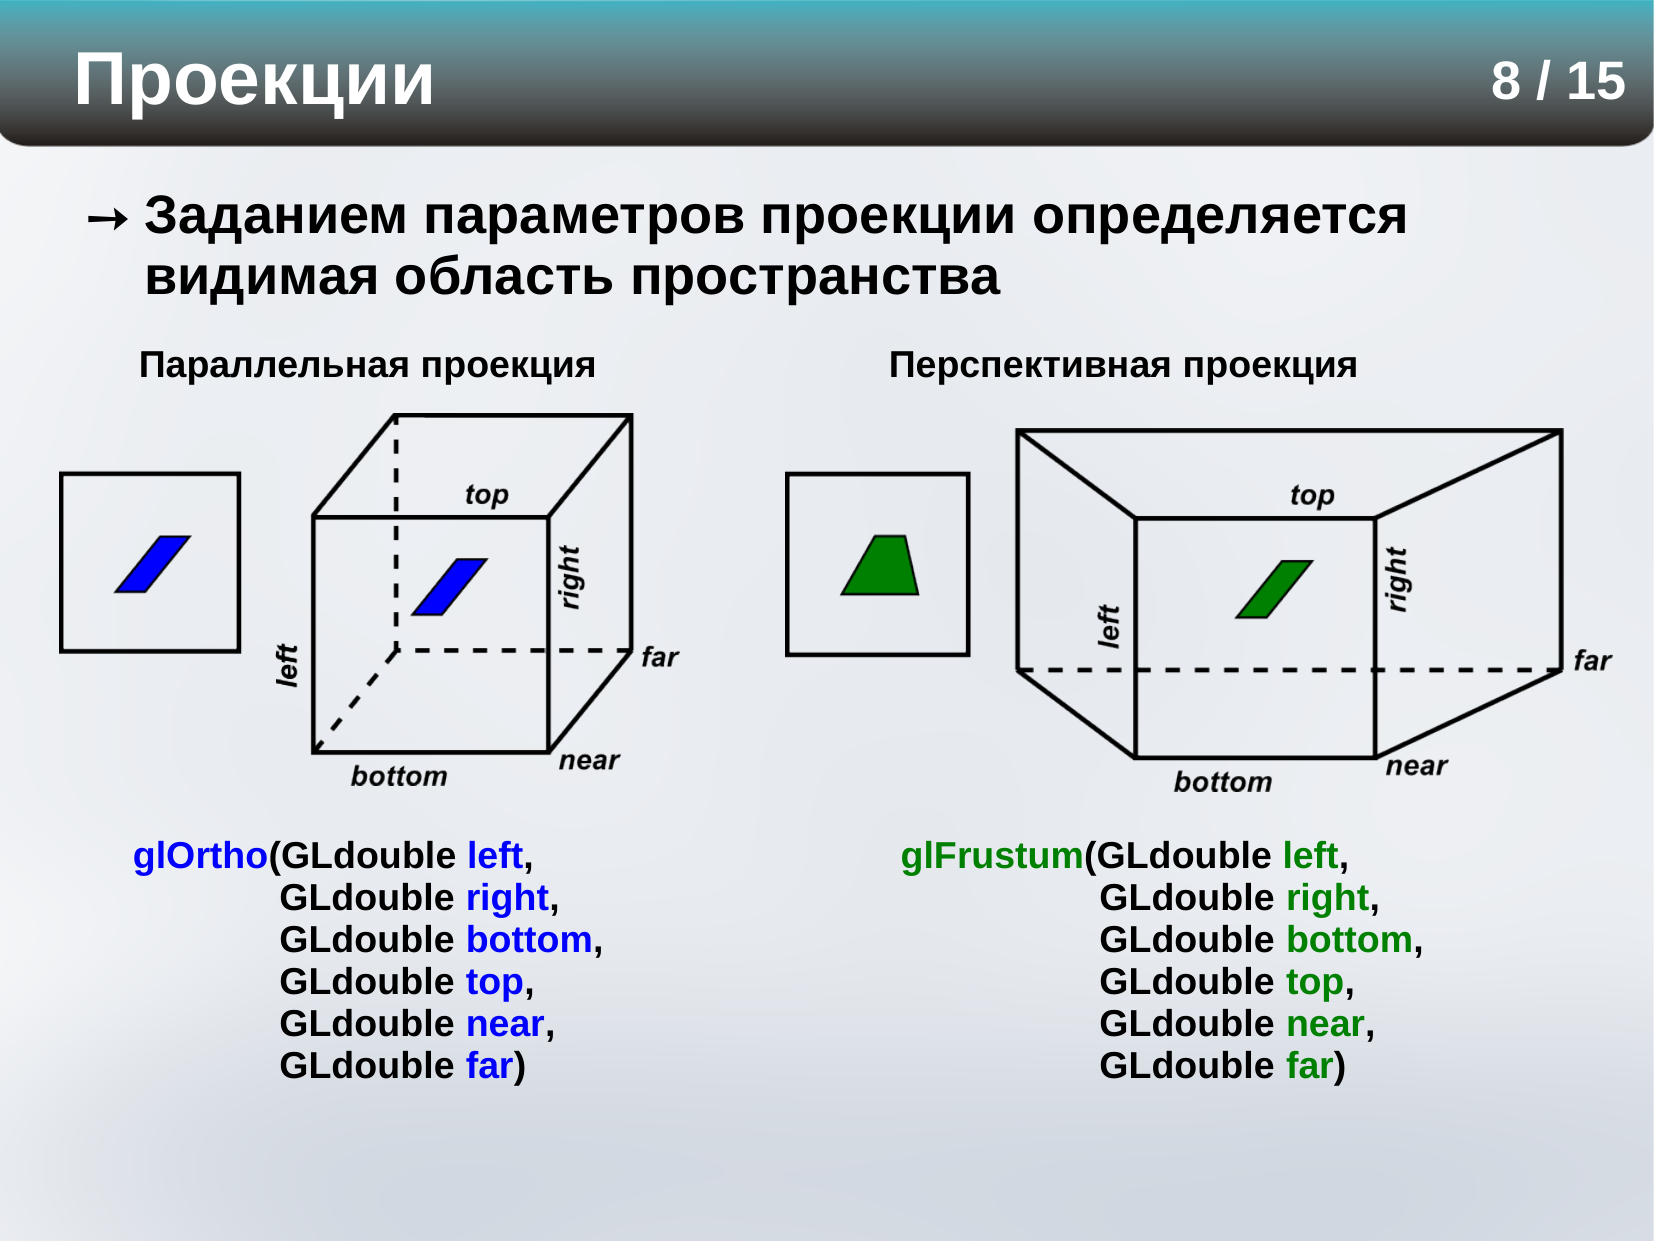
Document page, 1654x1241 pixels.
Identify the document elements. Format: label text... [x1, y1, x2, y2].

text_box Параллельная проекция [124, 336, 626, 394]
text_box Перспективная проекция [874, 336, 1376, 394]
text_box glFrustum(GLdouble left, GLdouble right, GLdouble bottom, GLdouble top, GLdouble near, GLdouble far) [885, 826, 1536, 1094]
text_box Проекции [59, 29, 916, 129]
text_box glOrtho(GLdouble left, GLdouble right, GLdouble bottom, GLdouble top, GLdouble near, GLdouble far) [118, 826, 650, 1094]
text_box Заданием параметров проекции определяется видимая область пространства [70, 177, 1506, 314]
picture [0, 0, 1654, 1241]
text_box <номер> / 15 [1476, 42, 1654, 179]
